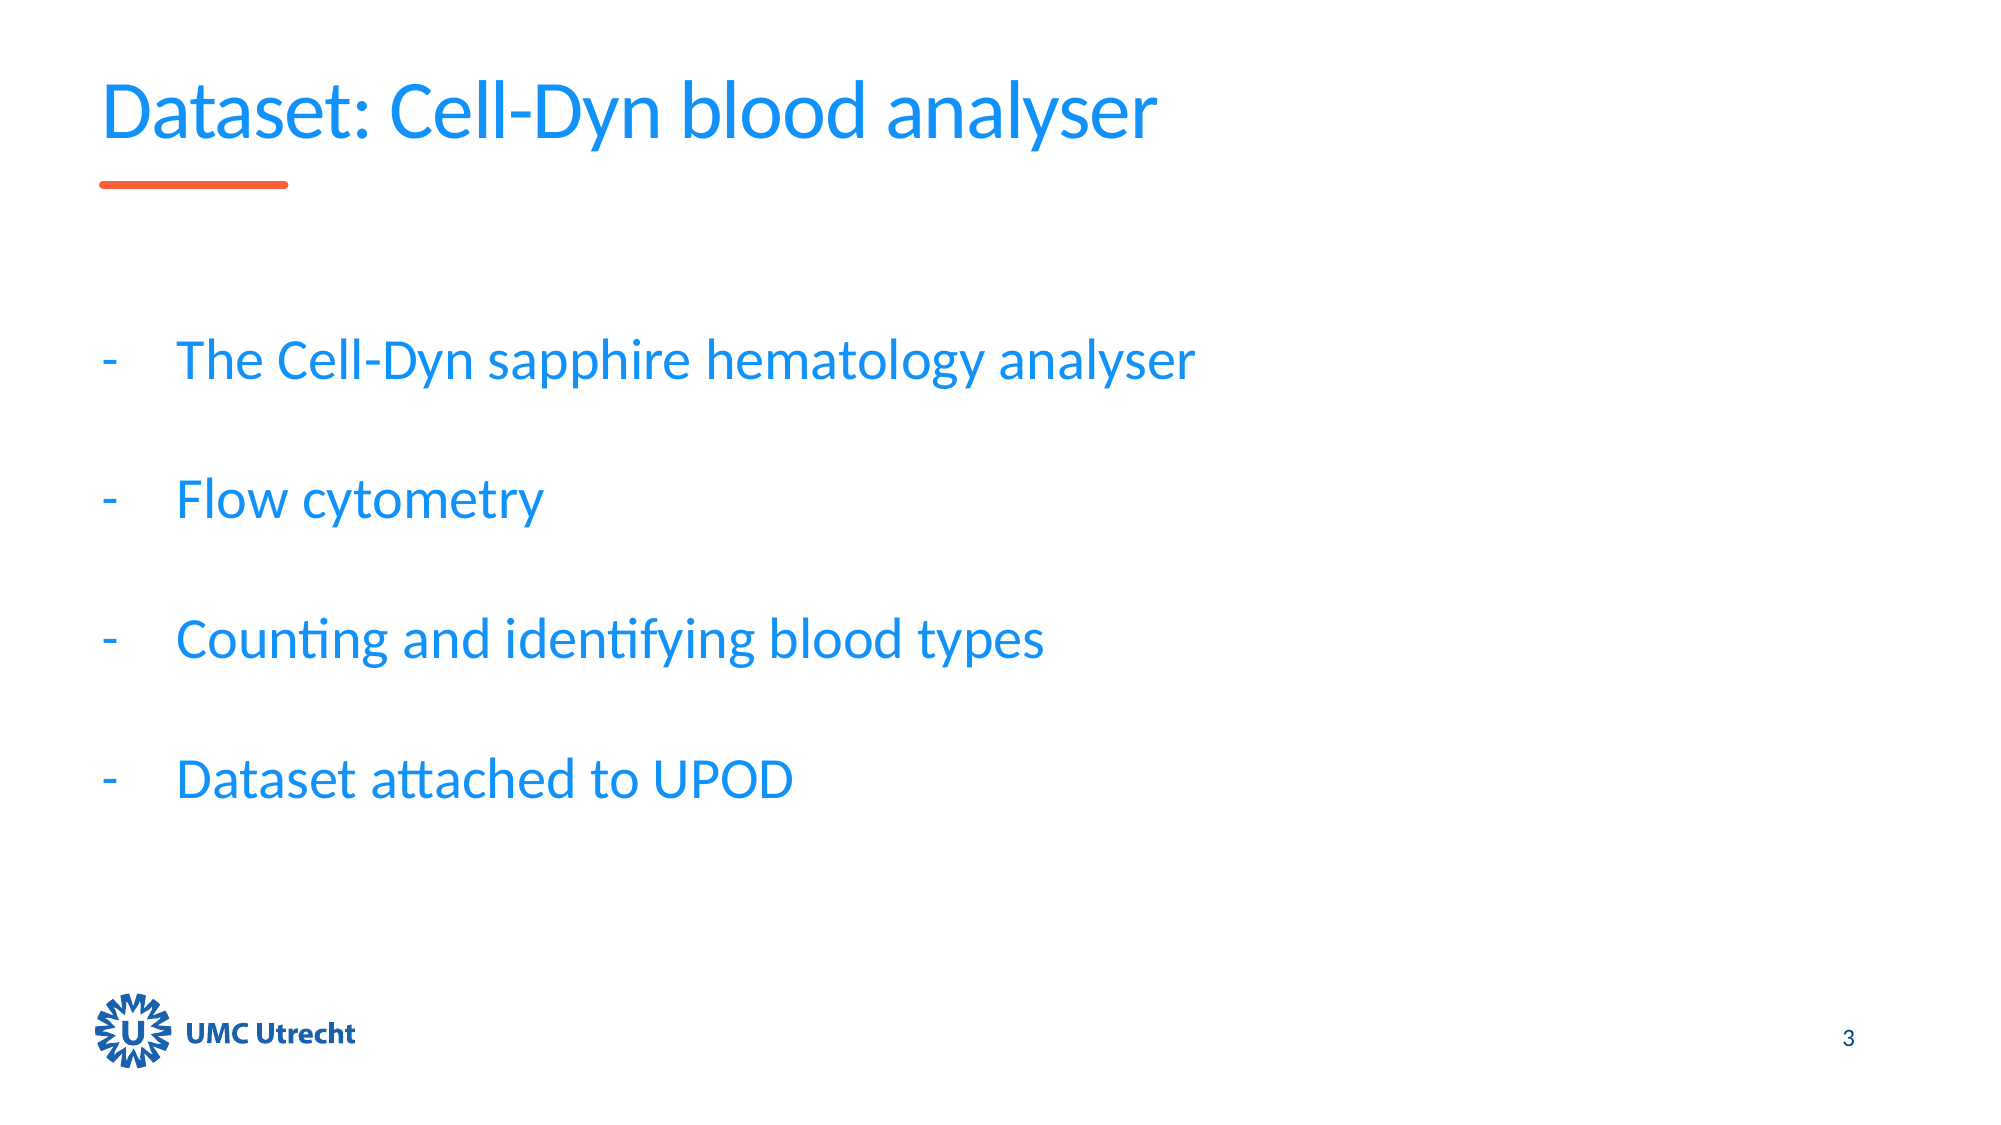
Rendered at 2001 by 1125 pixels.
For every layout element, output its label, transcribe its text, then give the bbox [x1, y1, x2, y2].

text_box [1842, 1015, 1903, 1057]
list The Cell-Dyn sapphire hematology analyser Flow cytometry Counting and identifying blood types Dataset attached to UPOD [101, 250, 1901, 960]
title Dataset: Cell-Dyn blood analyser [101, 75, 1903, 184]
